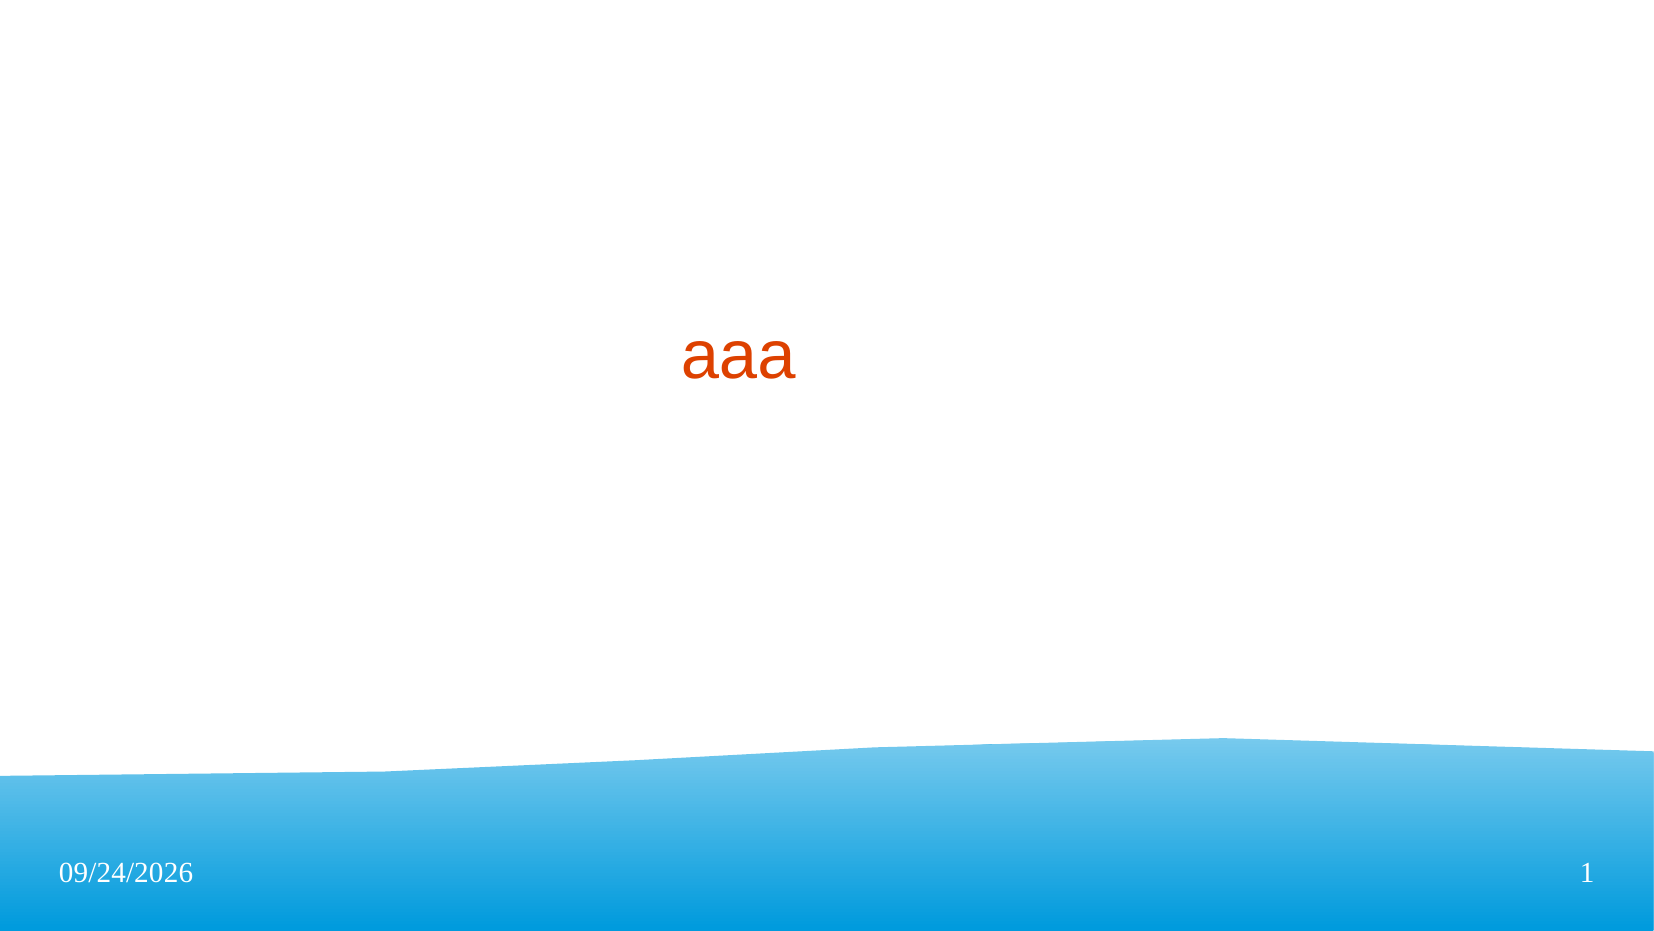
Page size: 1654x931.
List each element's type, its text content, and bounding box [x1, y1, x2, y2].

title aaa [0, 265, 1477, 443]
